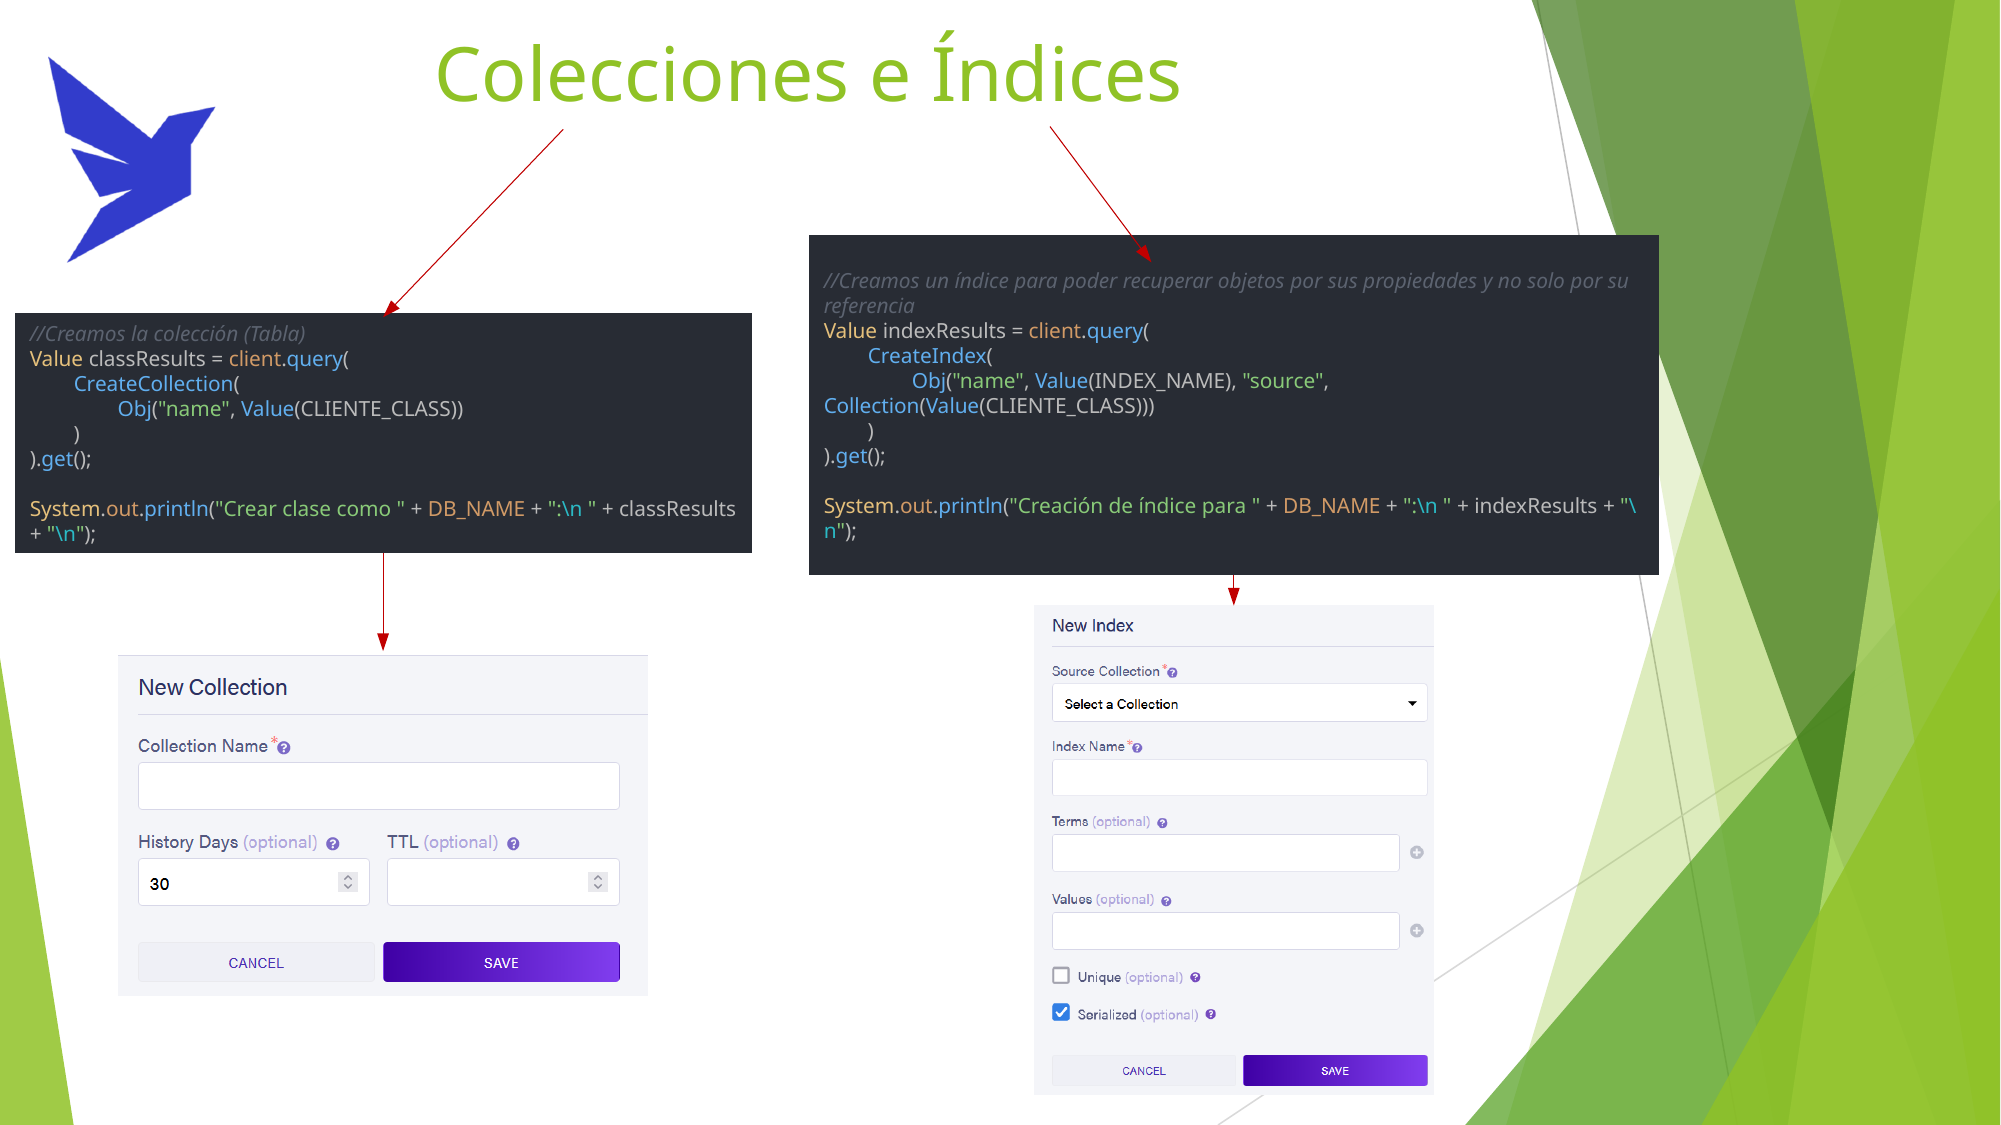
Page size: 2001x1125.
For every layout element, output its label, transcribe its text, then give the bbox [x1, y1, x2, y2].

picture [118, 651, 648, 996]
picture [1034, 605, 1434, 1095]
text_box //Creamos la colección (Tabla) Value classResults = client.query( CreateCollection( Obj("name", Value(CLIENTE_CLASS)) ) ).get(); System.out.println("Crear clase como " + DB_NAME + ":\n " + classResults + "\n"); [15, 313, 752, 553]
text_box //Creamos un índice para poder recuperar objetos por sus propiedades y no solo por su referencia Value indexResults = client.query( CreateIndex( Obj("name", Value(INDEX_NAME), "source", Collection(Value(CLIENTE_CLASS))) ) ).get(); System.out.println("Creación de índice para " + DB_NAME + ":\n " + indexResults + "\n"); [809, 235, 1659, 575]
picture [48, 56, 255, 263]
title Colecciones e Índices [103, 19, 1514, 184]
